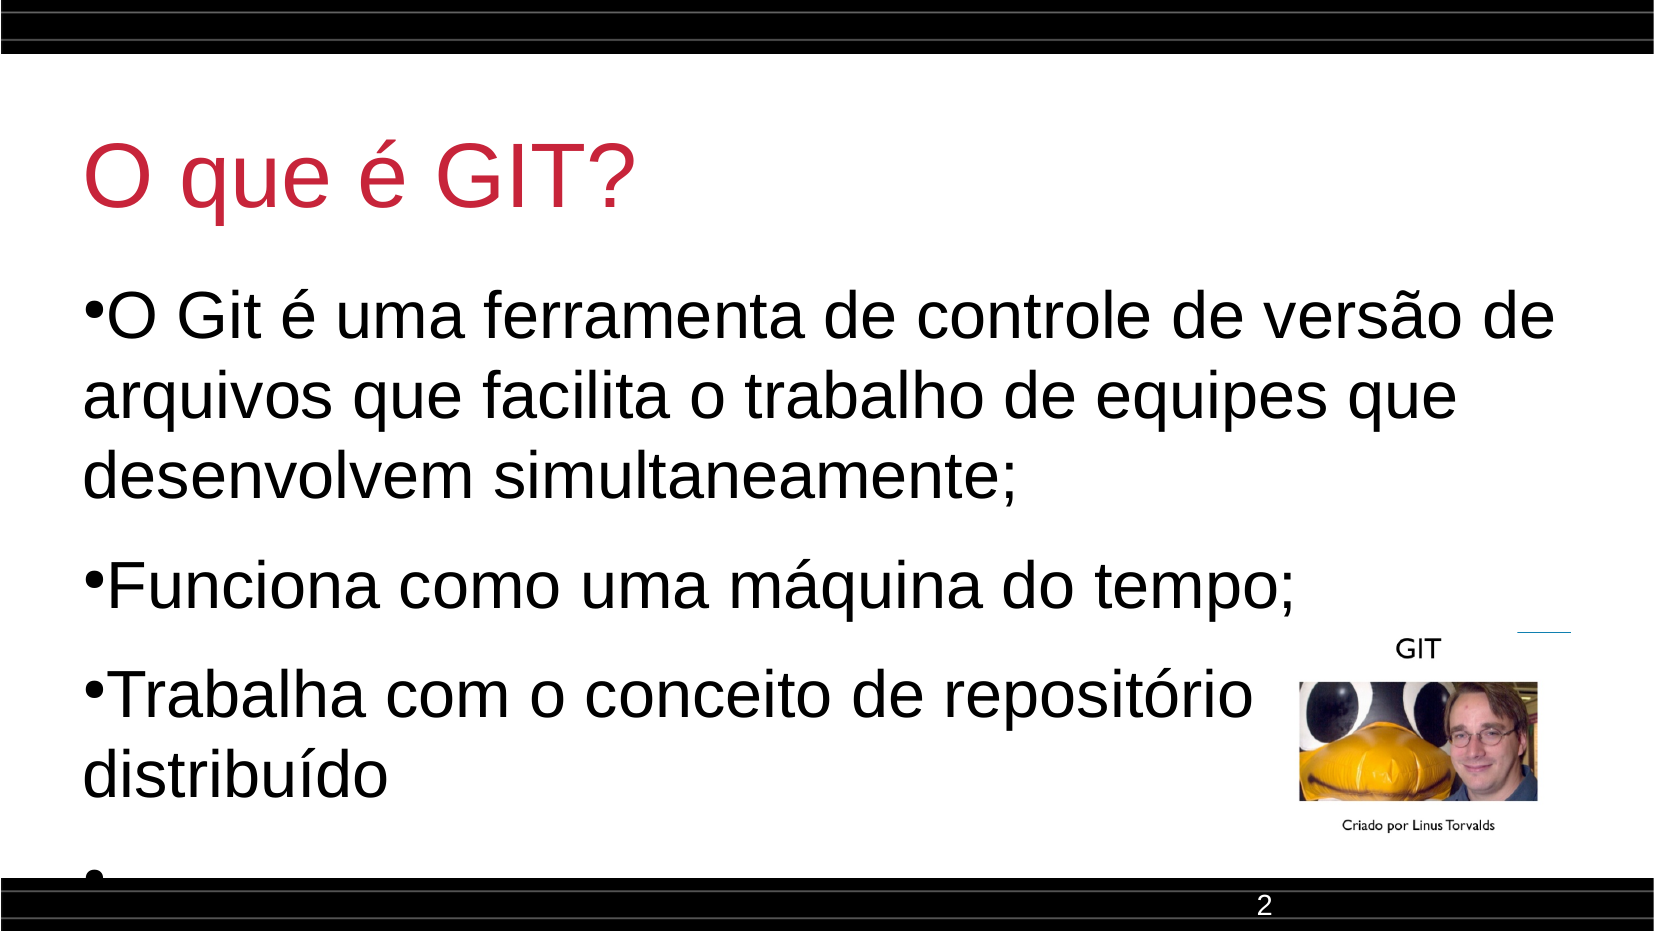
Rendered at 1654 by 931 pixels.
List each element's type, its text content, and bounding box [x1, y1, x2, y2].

list O Git é uma ferramenta de controle de versão de arquivos que facilita o trabalho de equipes que desenvolvem simultaneamente; Funciona como uma máquina do tempo; Trabalha com o conceito de repositório distribuído [82, 271, 1571, 851]
picture [1283, 632, 1571, 838]
title O que é GIT? [82, 92, 1571, 249]
